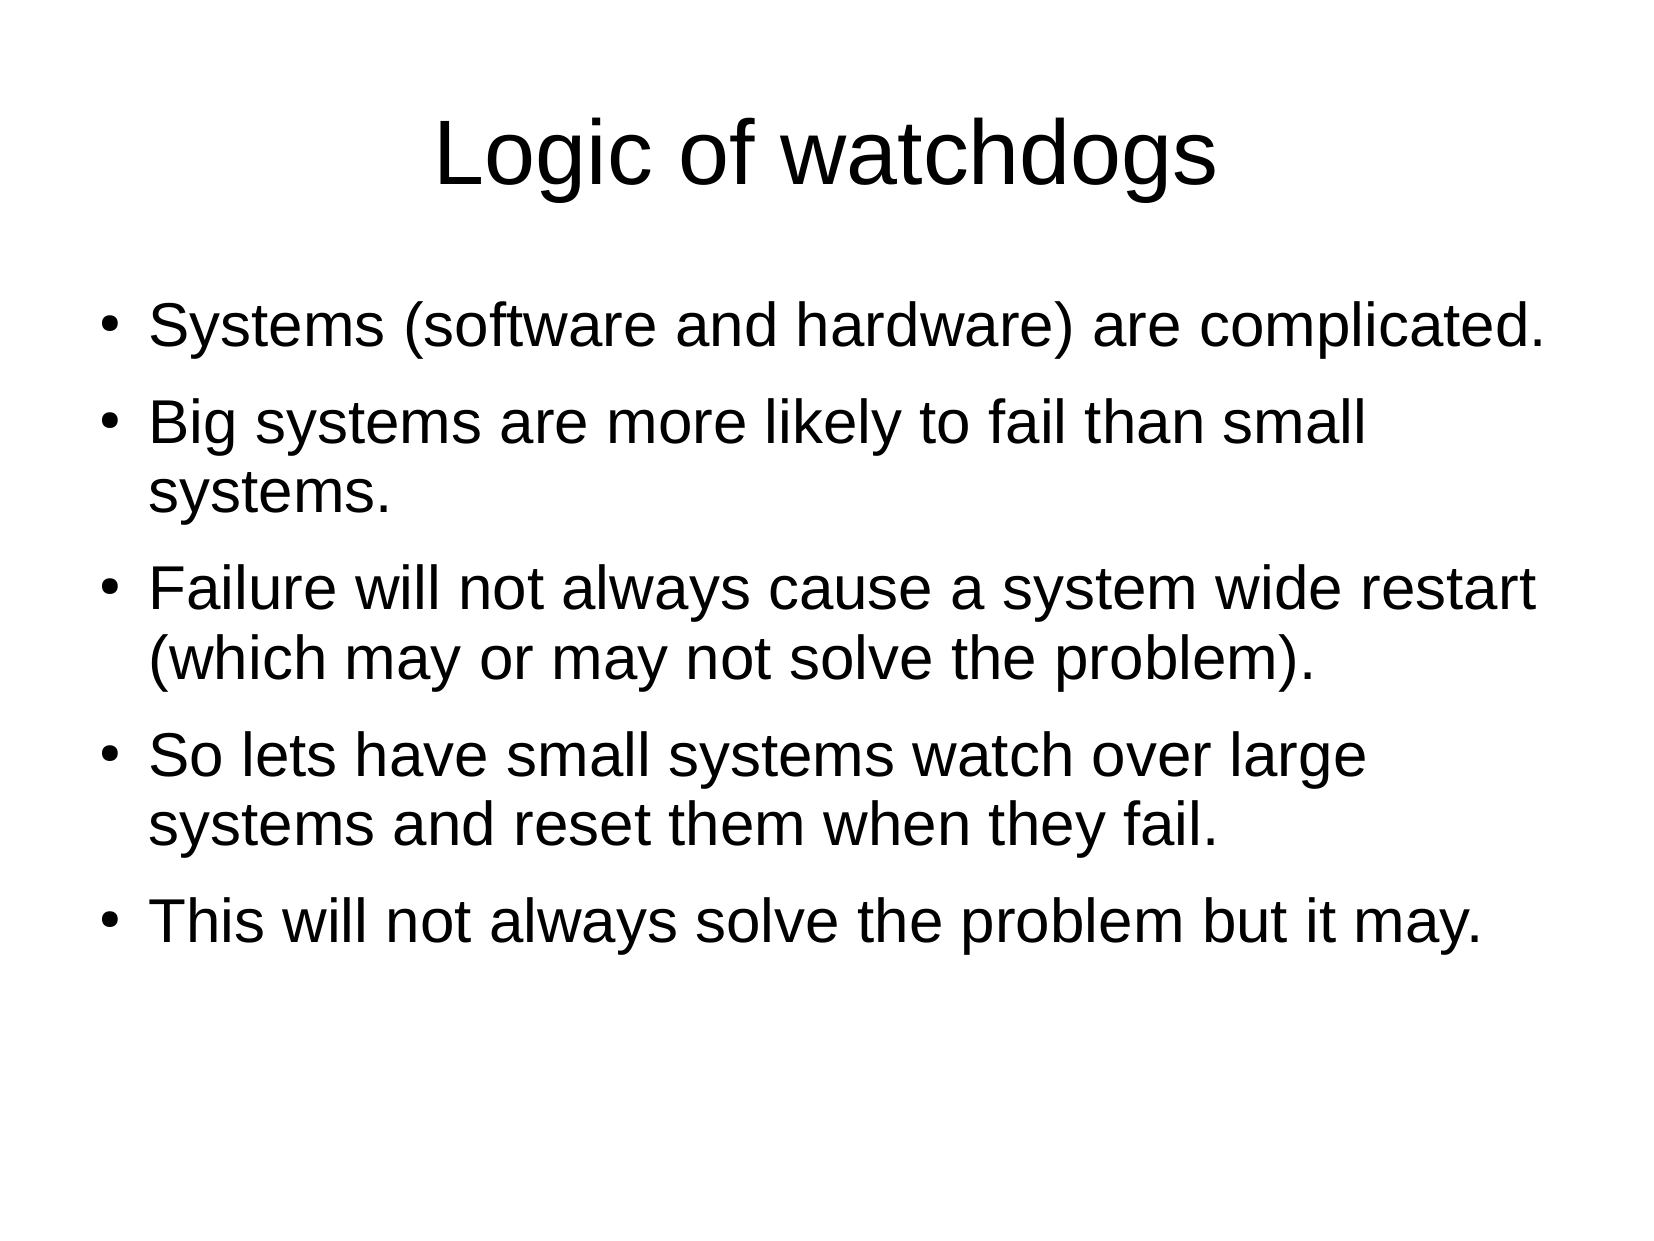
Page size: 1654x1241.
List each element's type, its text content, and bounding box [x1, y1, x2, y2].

list Systems (software and hardware) are complicated. Big systems are more likely to fail than small systems. Failure will not always cause a system wide restart (which may or may not solve the problem). So lets have small systems watch over large systems and reset them when they fail. This will not always solve the problem but it may. [82, 290, 1571, 1010]
title Logic of watchdogs [82, 49, 1571, 257]
